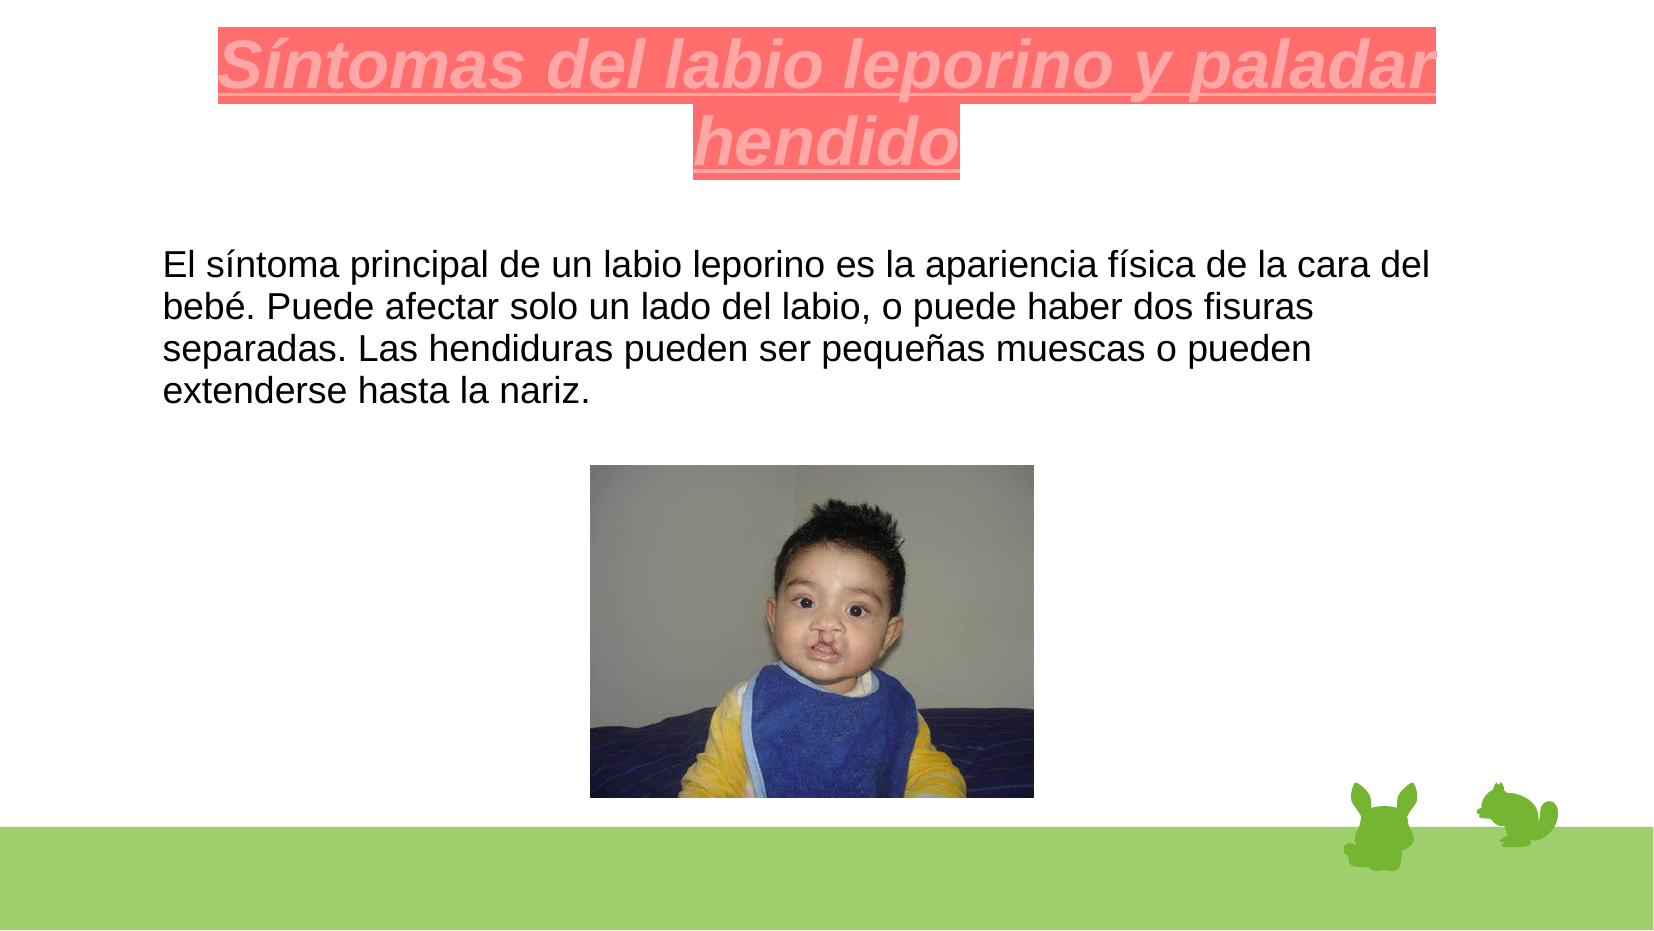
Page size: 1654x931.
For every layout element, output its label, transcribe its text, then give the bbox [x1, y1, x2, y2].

text_box El síntoma principal de un labio leporino es la apariencia física de la cara del bebé. Puede afectar solo un lado del labio, o puede haber dos fisuras separadas. Las hendiduras pueden ser pequeñas muescas o pueden extenderse hasta la nariz. [147, 236, 1447, 591]
picture [590, 465, 1034, 798]
title Síntomas del labio leporino y paladar hendido [88, 26, 1565, 181]
